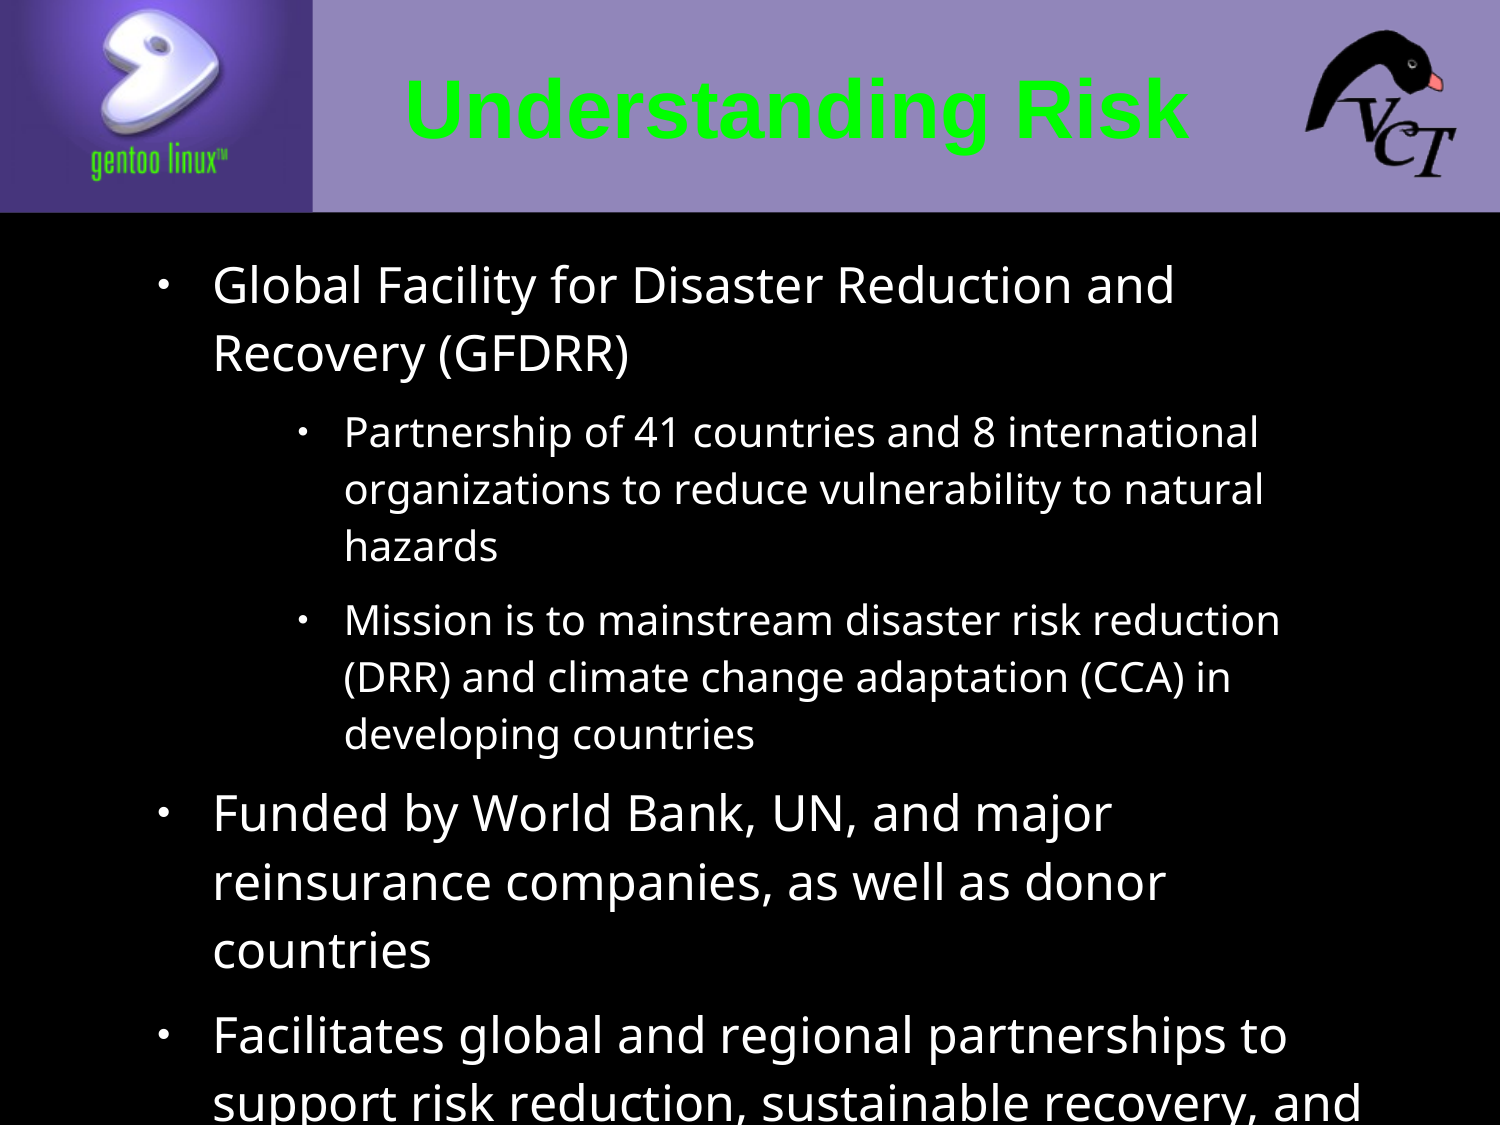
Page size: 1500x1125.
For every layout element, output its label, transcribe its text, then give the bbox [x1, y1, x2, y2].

list Global Facility for Disaster Reduction and Recovery (GFDRR) Partnership of 41 countries and 8 international organizations to reduce vulnerability to natural hazards Mission is to mainstream disaster risk reduction (DRR) and climate change adaptation (CCA) in developing countries Funded by World Bank, UN, and major reinsurance companies, as well as donor countries Facilitates global and regional partnerships to support risk reduction, sustainable recovery, and climate change adaptation [99, 249, 1388, 1090]
picture [1292, 21, 1471, 189]
title Understanding Risk [324, 12, 1271, 201]
picture [0, 0, 302, 184]
